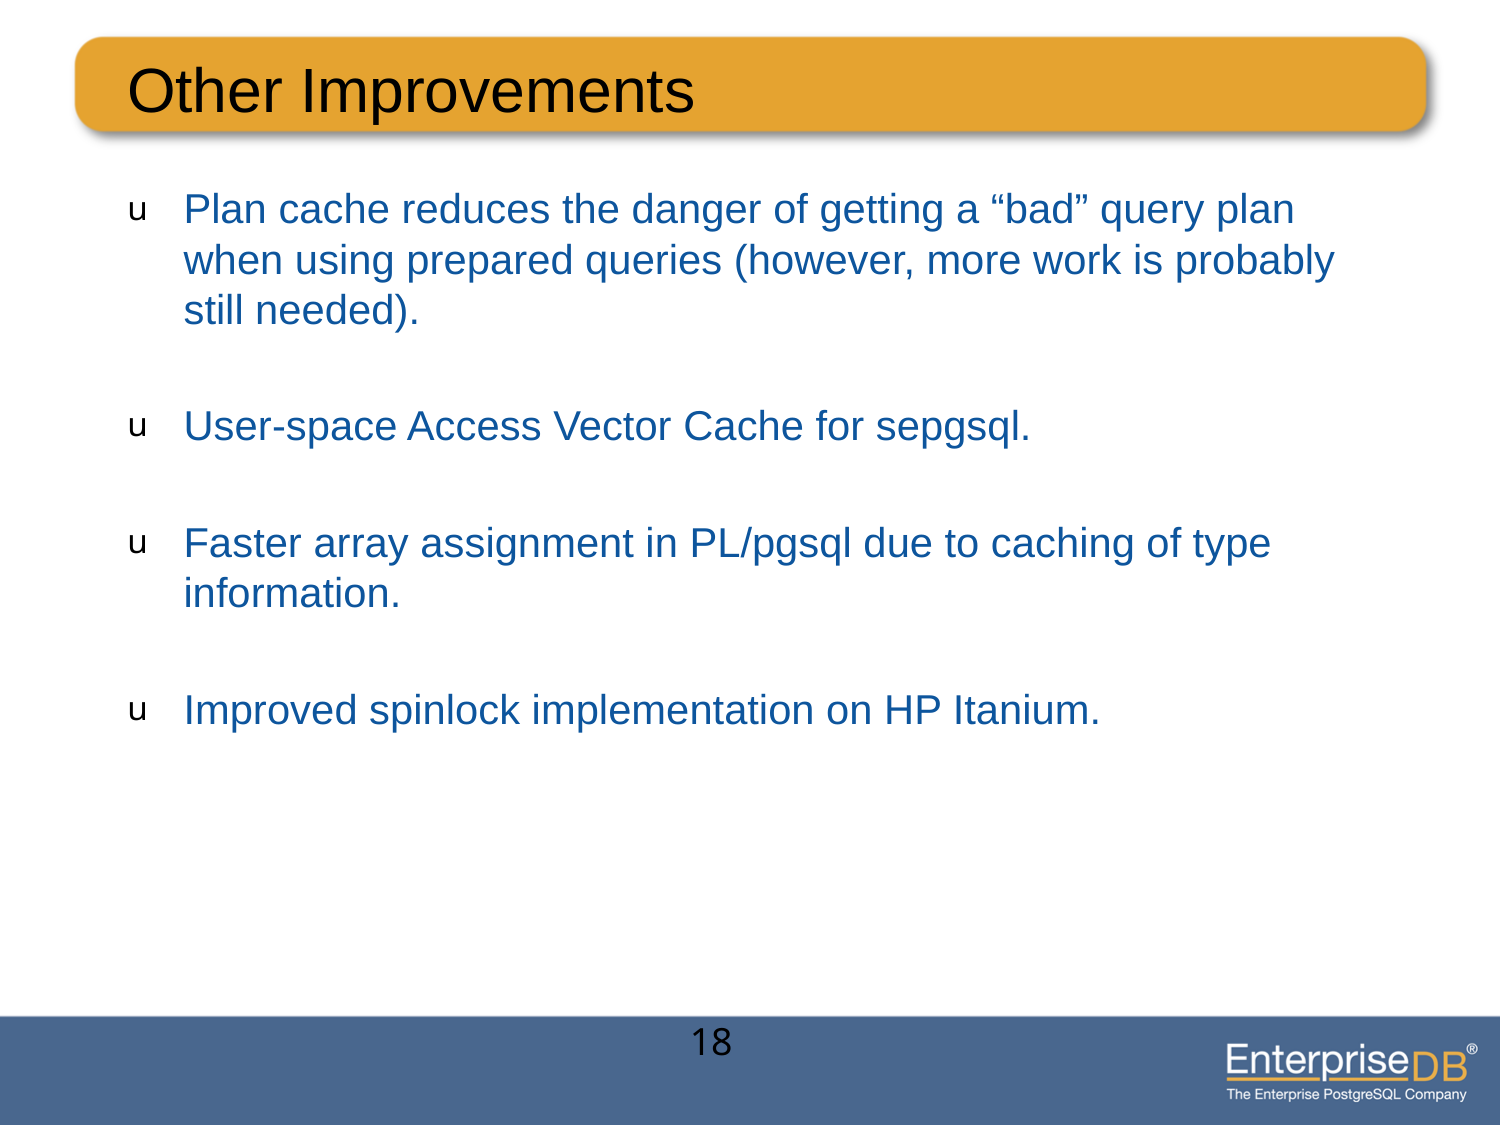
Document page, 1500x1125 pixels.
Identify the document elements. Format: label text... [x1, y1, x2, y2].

picture [0, 0, 1500, 1125]
slide_number <number> [675, 1010, 825, 1125]
title Other Improvements [112, 37, 1388, 138]
list Plan cache reduces the danger of getting a “bad” query plan when using prepared queries (however, more work is probably still needed). User-space Access Vector Cache for sepgsql. Faster array assignment in PL/pgsql due to caching of type information. Improved spinlock implementation on HP Itanium. [112, 174, 1388, 963]
